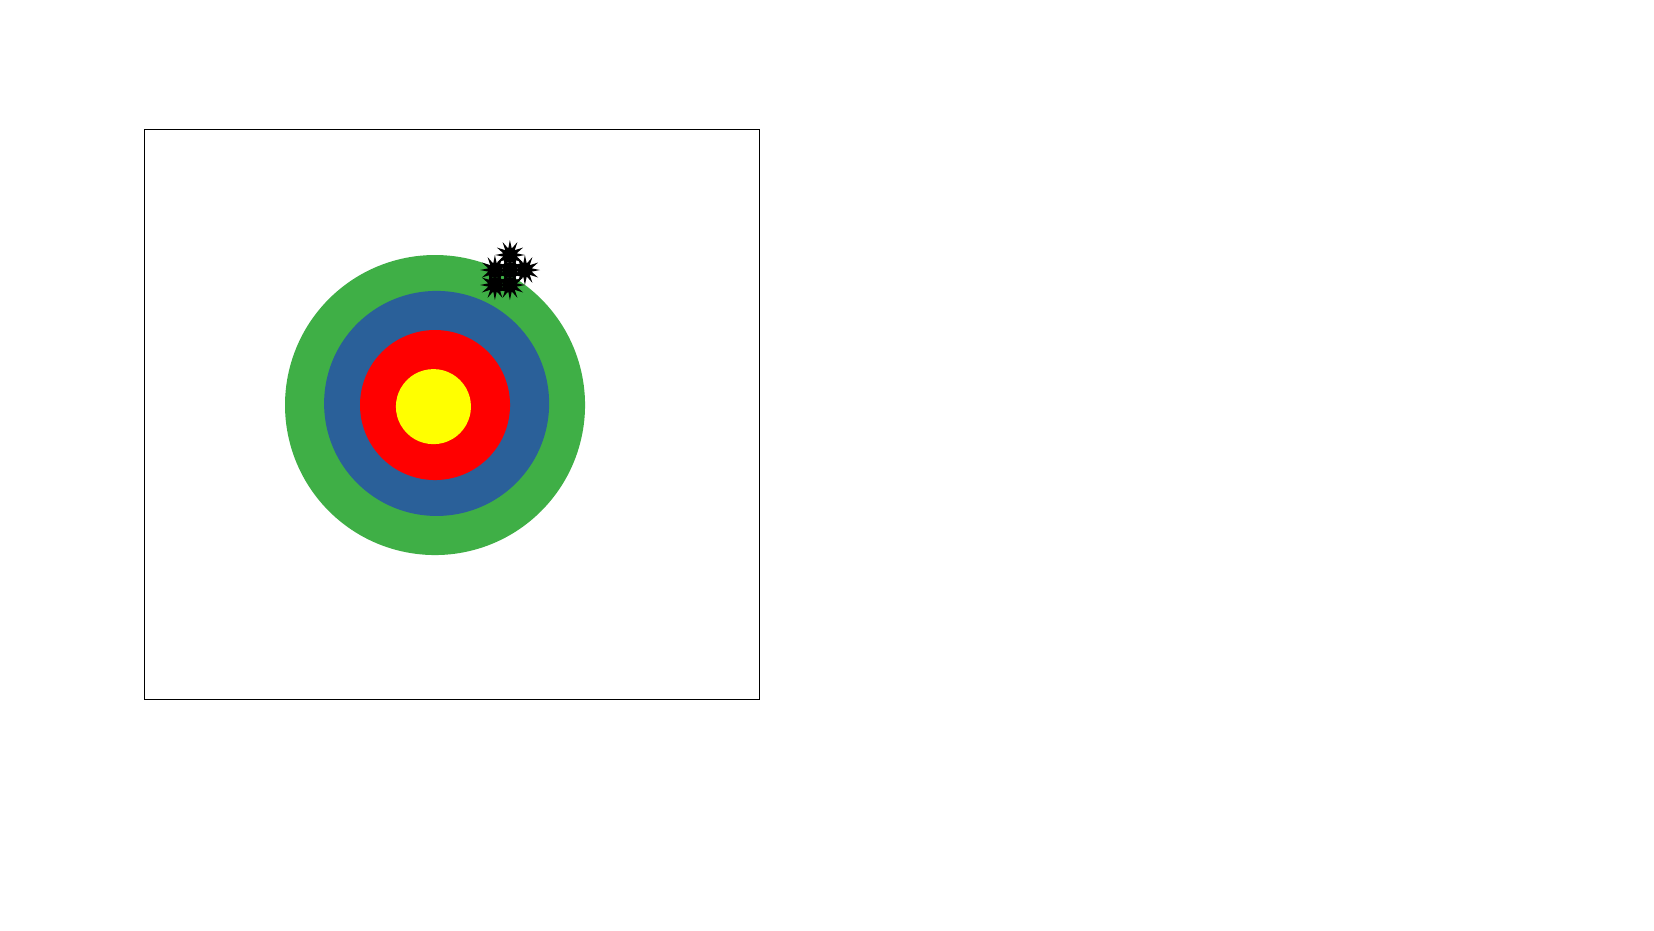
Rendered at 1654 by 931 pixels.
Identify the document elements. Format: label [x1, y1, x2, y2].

text_box [285, 240, 586, 556]
